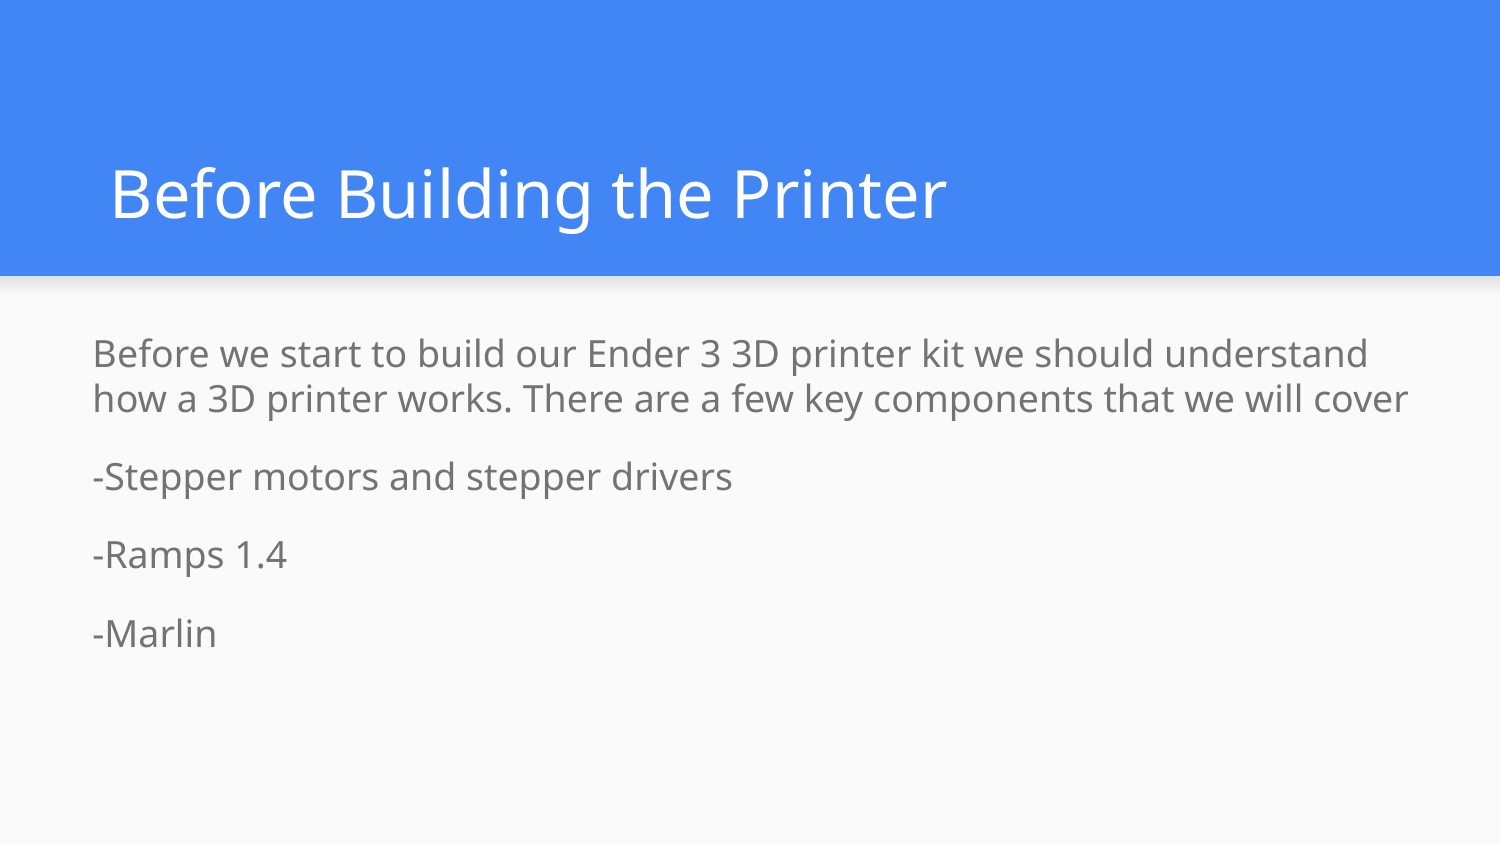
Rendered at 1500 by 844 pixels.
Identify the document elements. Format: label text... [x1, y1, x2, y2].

list Before we start to build our Ender 3 3D printer kit we should understand how a 3D printer works. There are a few key components that we will cover -Stepper motors and stepper drivers -Ramps 1.4 -Marlin [77, 314, 1427, 760]
title Before Building the Printer [77, 121, 1427, 248]
